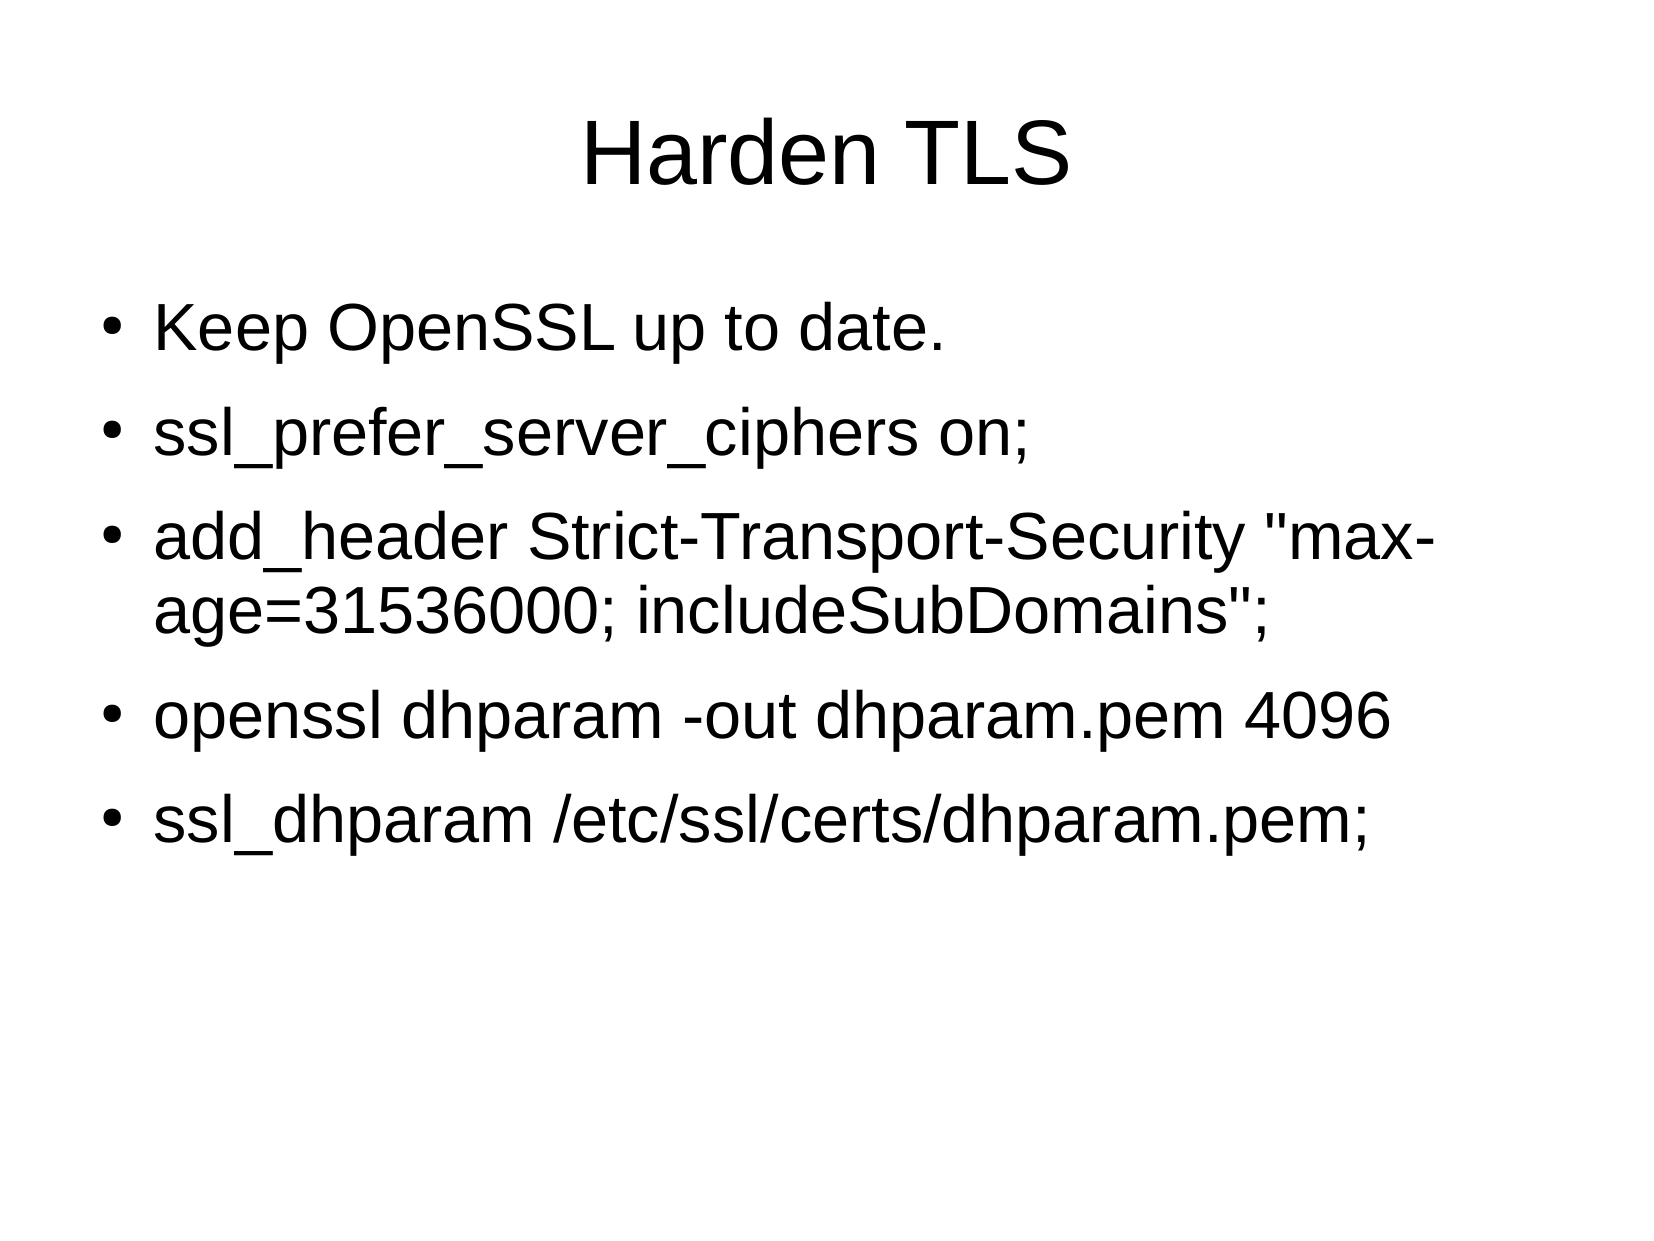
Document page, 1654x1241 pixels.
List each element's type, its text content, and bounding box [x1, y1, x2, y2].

title Harden TLS [82, 49, 1571, 257]
list Keep OpenSSL up to date. ssl_prefer_server_ciphers on; add_header Strict-Transport-Security "max-age=31536000; includeSubDomains"; openssl dhparam -out dhparam.pem 4096 ssl_dhparam /etc/ssl/certs/dhparam.pem; [82, 290, 1571, 1010]
